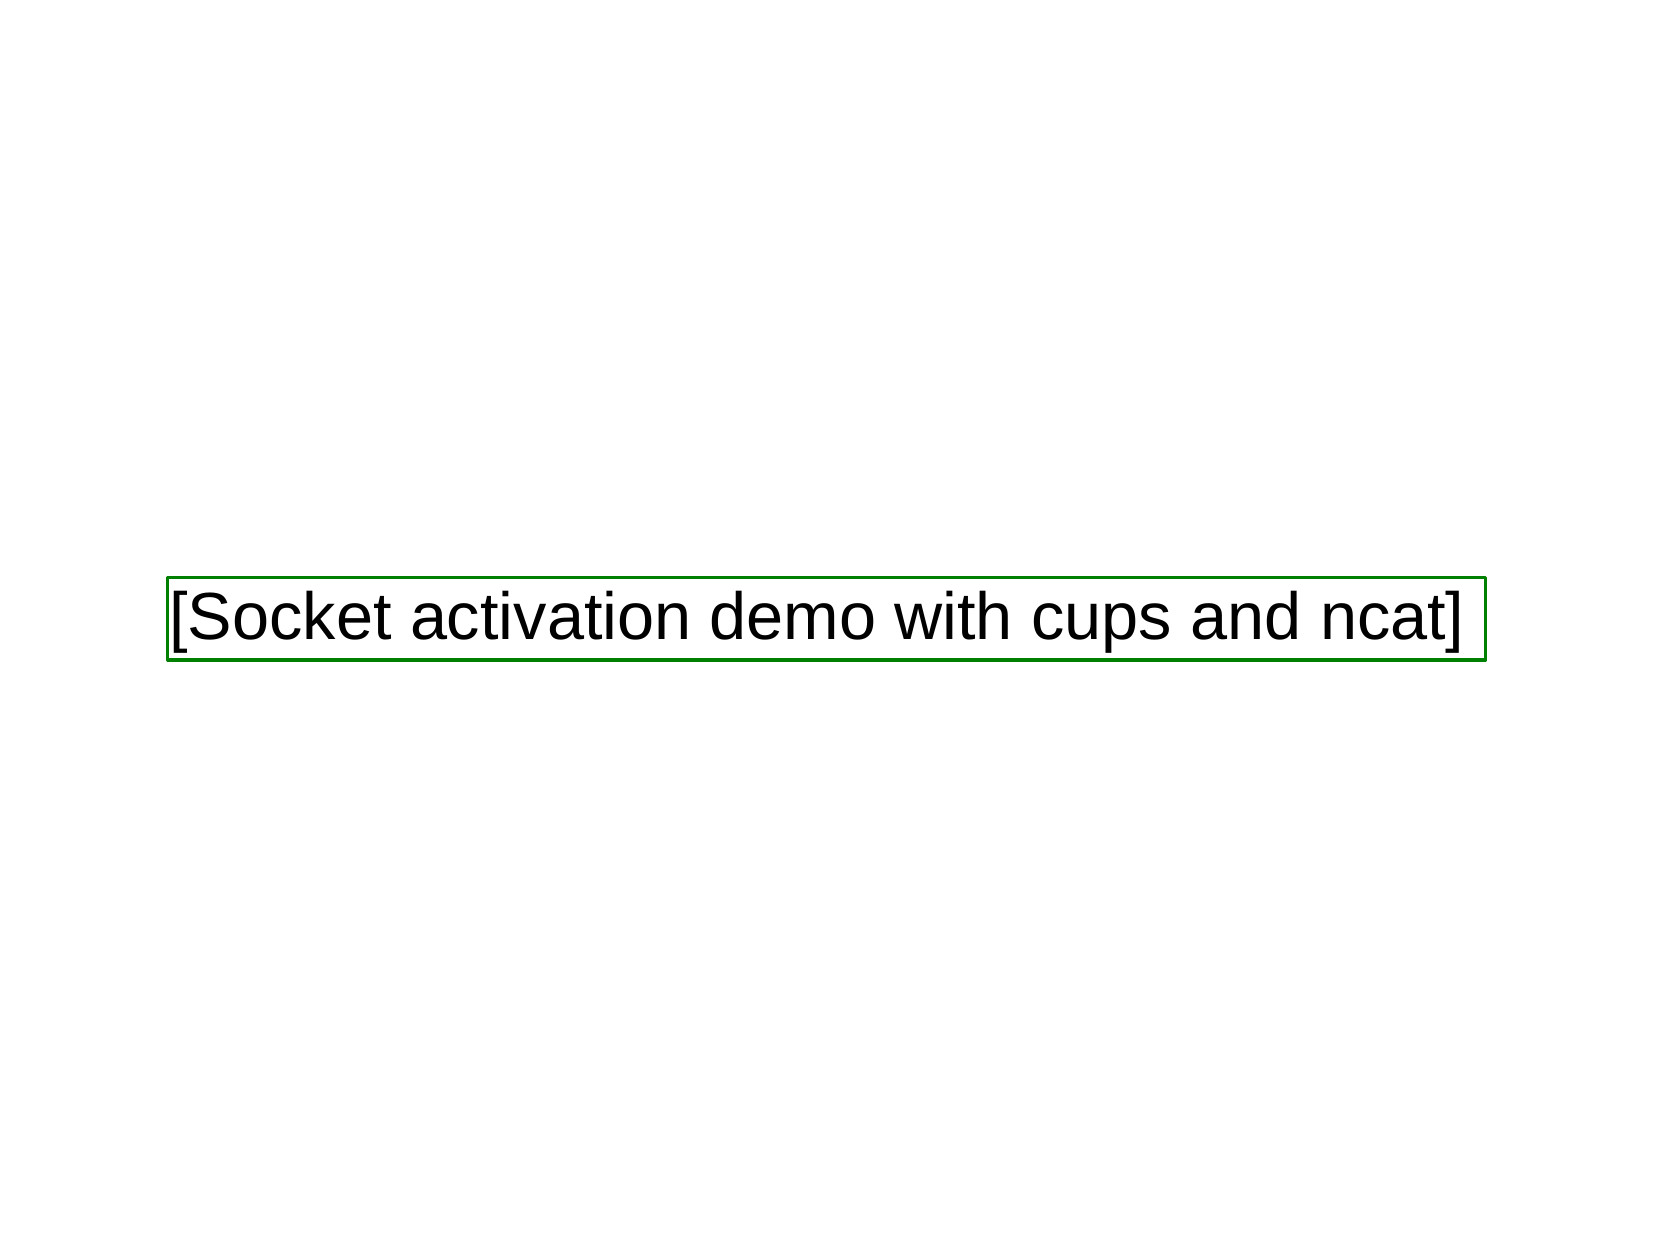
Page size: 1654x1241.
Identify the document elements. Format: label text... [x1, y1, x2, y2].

list [Socket activation demo with cups and ncat] [167, 577, 1486, 661]
